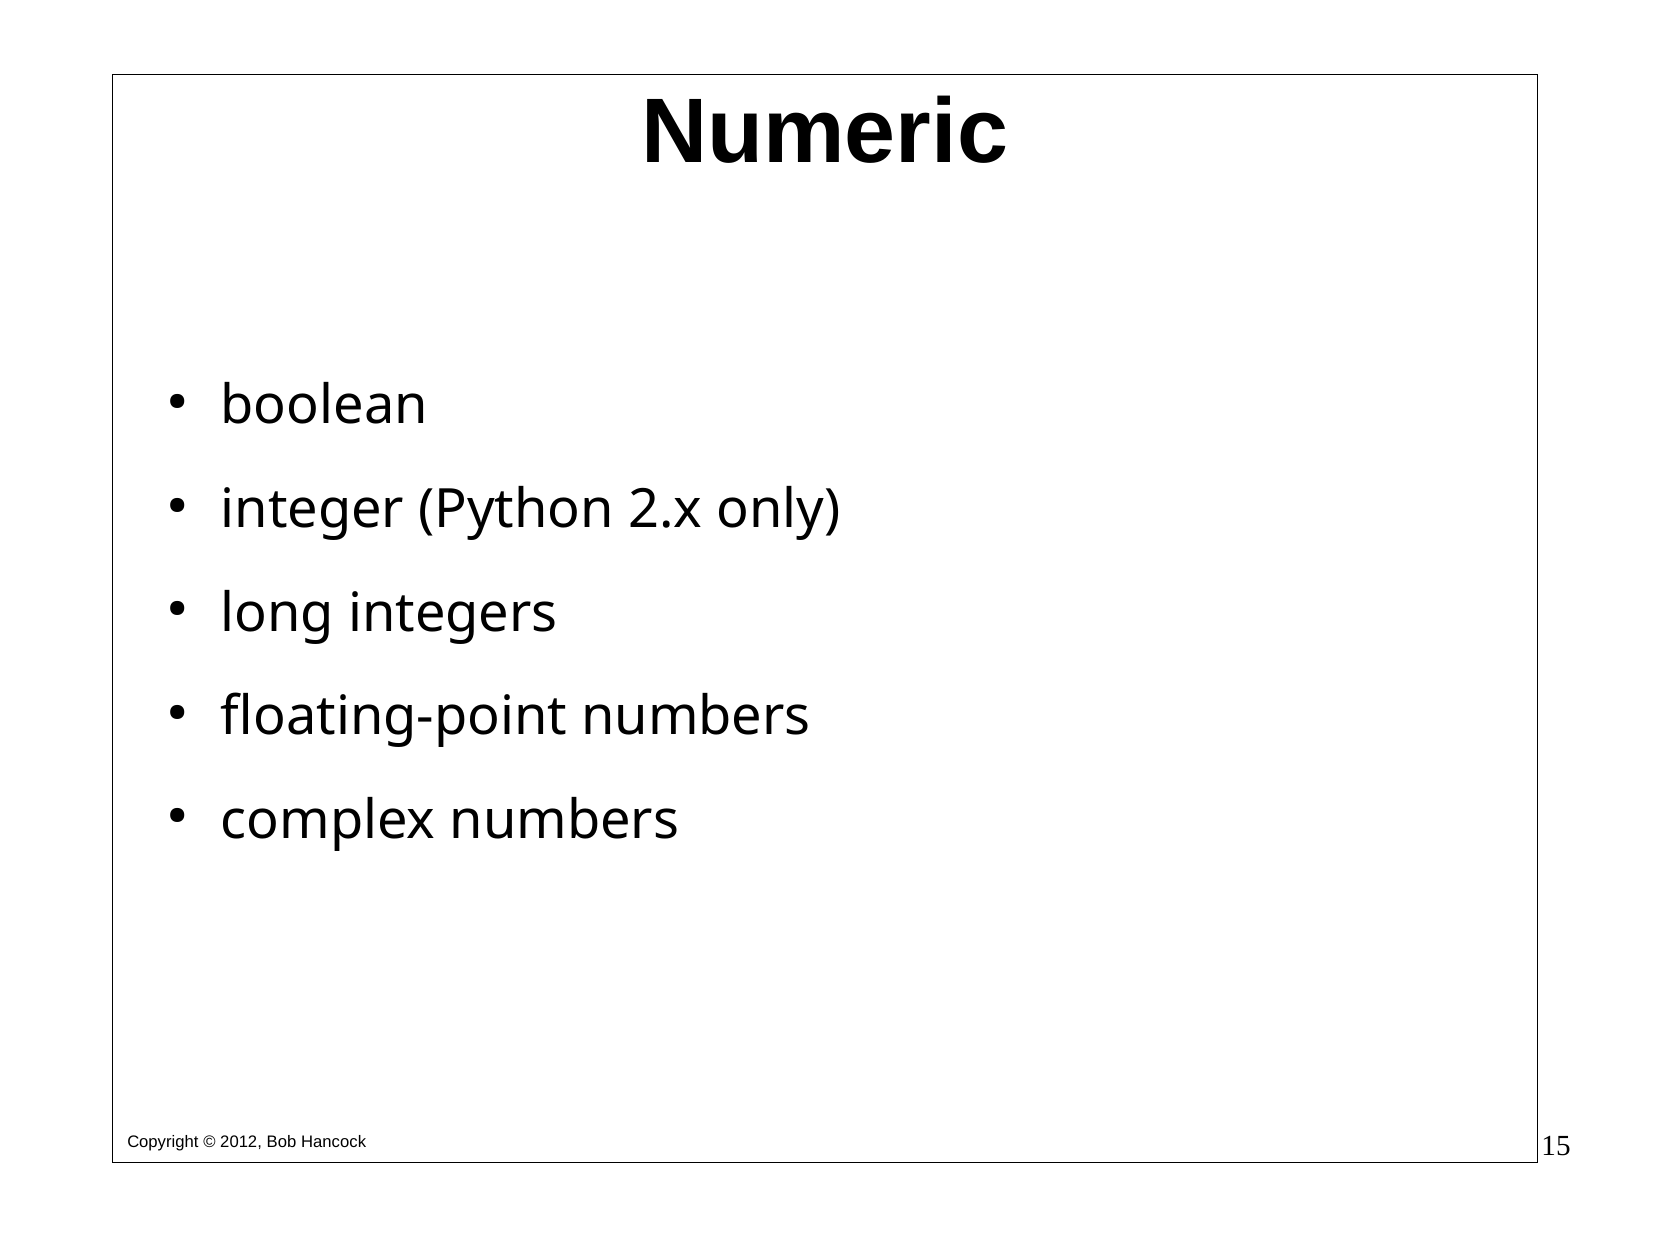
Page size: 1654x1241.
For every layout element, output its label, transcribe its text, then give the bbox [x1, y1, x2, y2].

list boolean integer (Python 2.x only) long integers floating-point numbers complex numbers [150, 262, 1501, 1126]
text_box Copyright © 2012, Bob Hancock [112, 1125, 382, 1159]
title Numeric [112, 75, 1538, 188]
